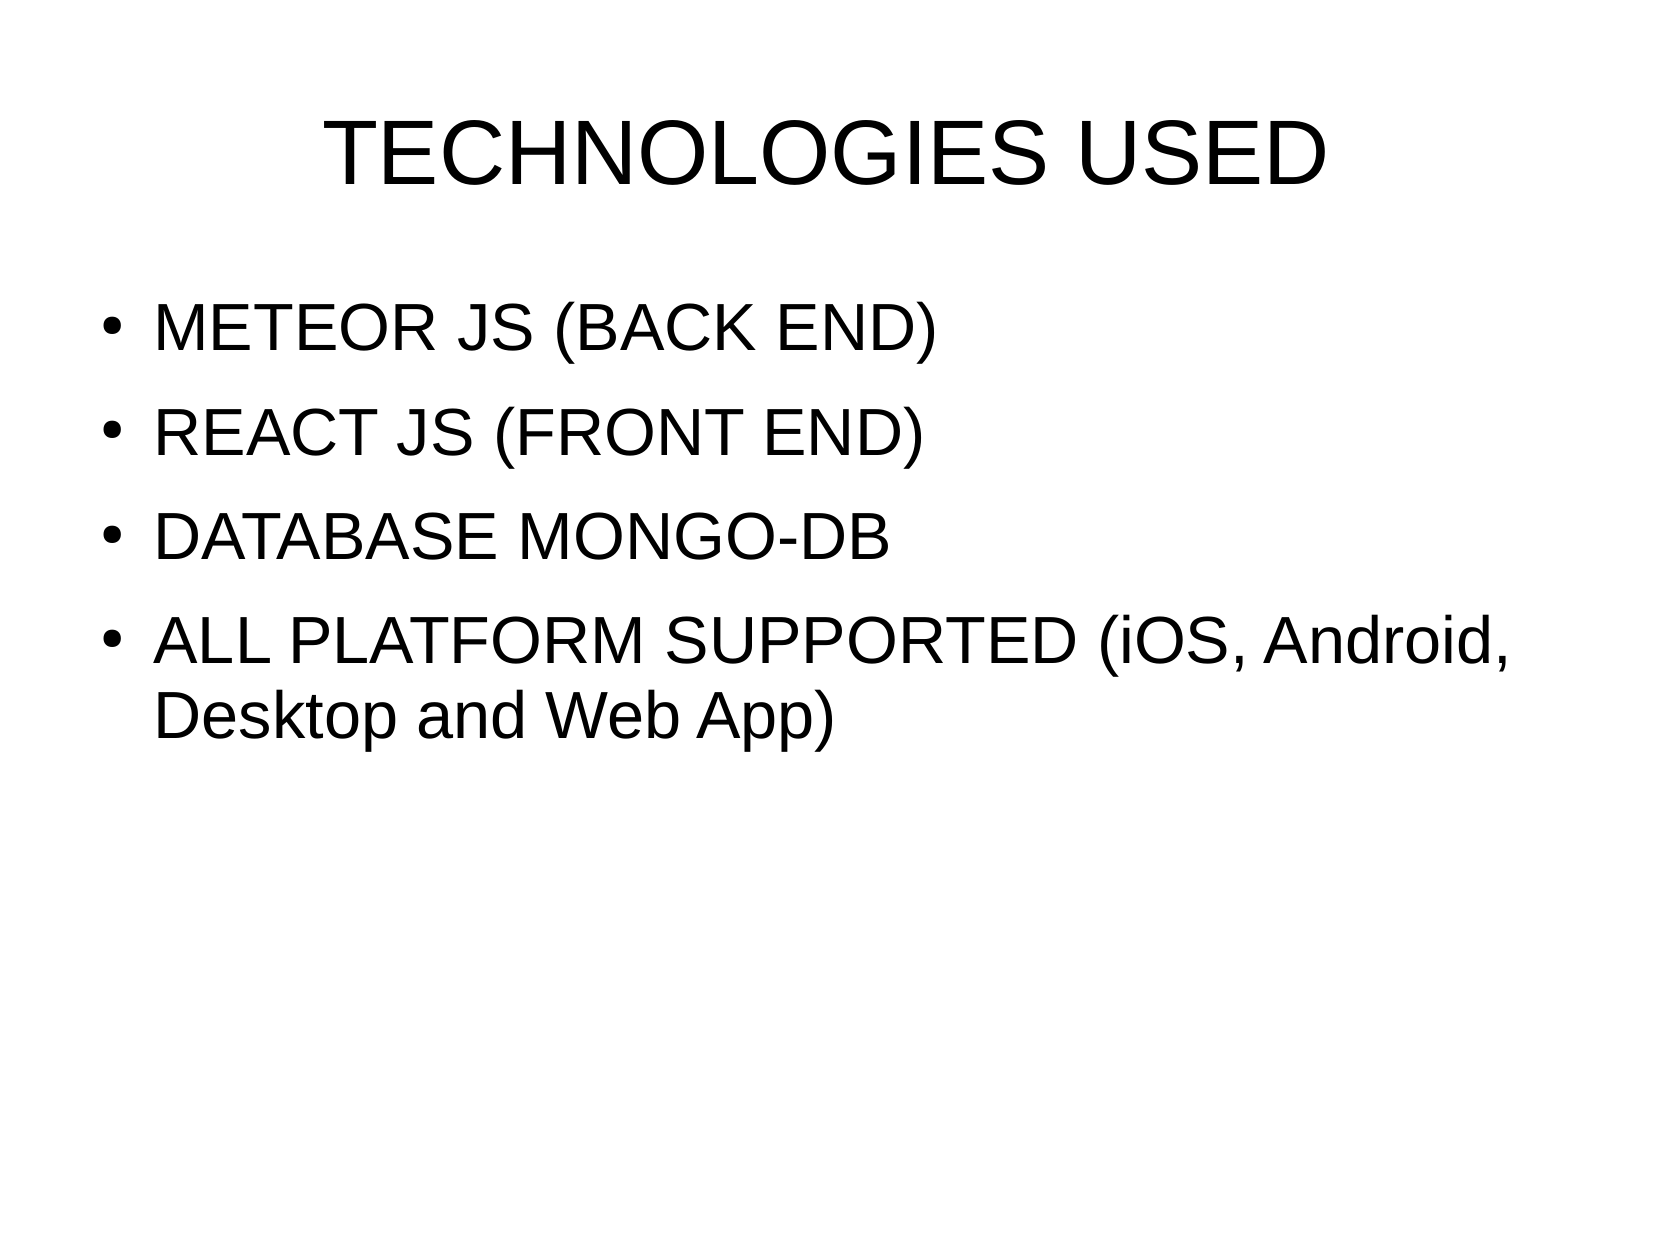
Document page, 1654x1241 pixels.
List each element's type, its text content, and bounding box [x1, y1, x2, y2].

title TECHNOLOGIES USED [82, 49, 1571, 257]
list METEOR JS (BACK END) REACT JS (FRONT END) DATABASE MONGO-DB ALL PLATFORM SUPPORTED (iOS, Android, Desktop and Web App) [82, 290, 1571, 1010]
